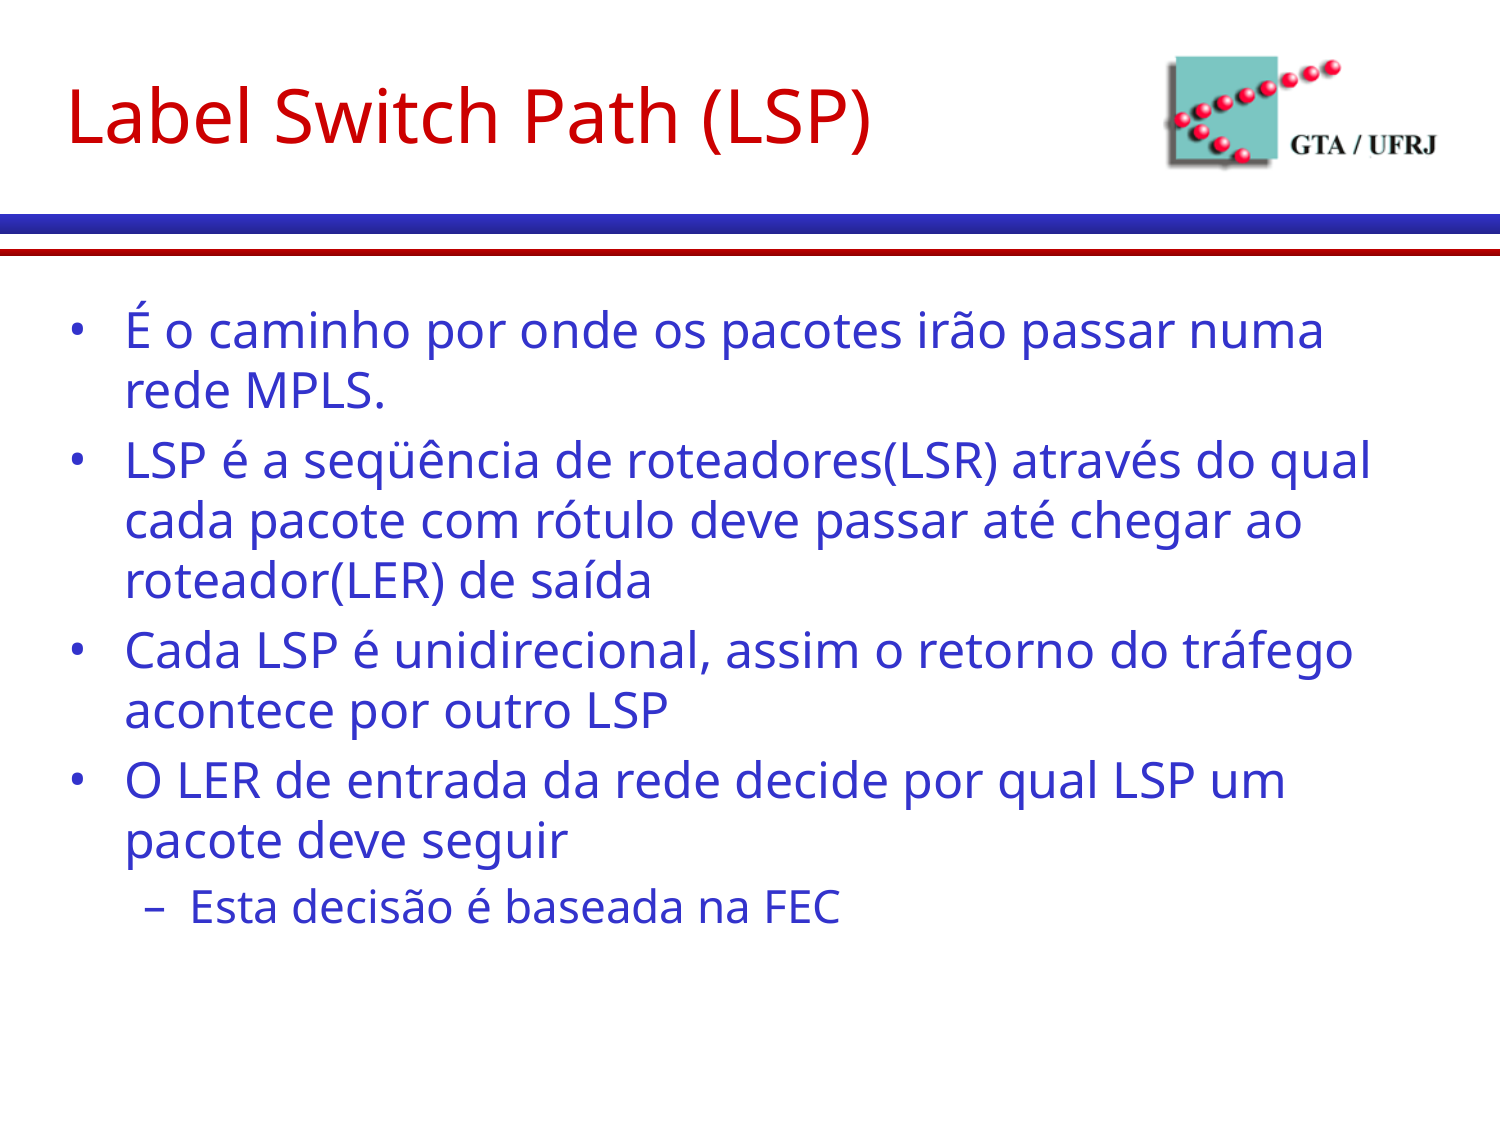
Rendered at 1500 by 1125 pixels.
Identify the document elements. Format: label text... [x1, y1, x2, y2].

title Label Switch Path (LSP) [50, 37, 1374, 189]
picture [1374, 50, 1446, 174]
list É o caminho por onde os pacotes irão passar numa rede MPLS. LSP é a seqüência de roteadores(LSR) através do qual cada pacote com rótulo deve passar até chegar ao roteador(LER) de saída Cada LSP é unidirecional, assim o retorno do tráfego acontece por outro LSP O LER de entrada da rede decide por qual LSP um pacote deve seguir Esta decisão é baseada na FEC [53, 290, 1447, 1083]
